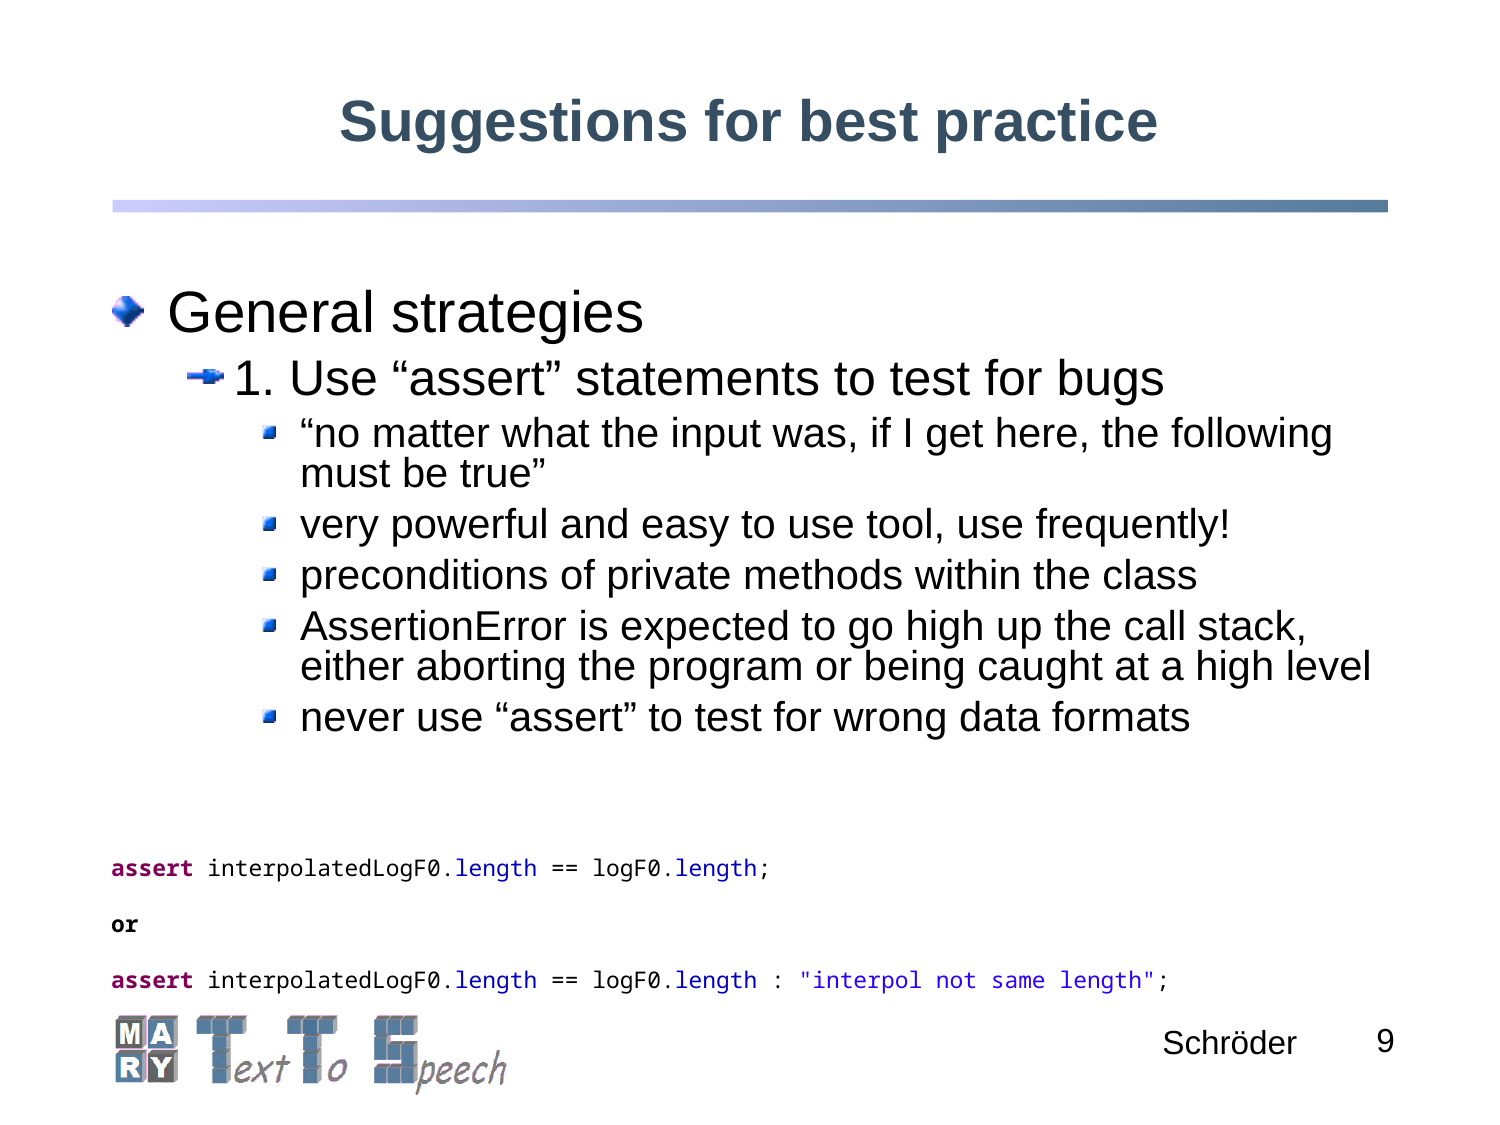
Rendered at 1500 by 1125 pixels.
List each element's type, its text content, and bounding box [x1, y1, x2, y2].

title Suggestions for best practice [112, 50, 1387, 200]
list General strategies 1. Use “assert” statements to test for bugs “no matter what the input was, if I get here, the following must be true” very powerful and easy to use tool, use frequently! preconditions of private methods within the class AssertionError is expected to go high up the call stack, either aborting the program or being caught at a high level never use “assert” to test for wrong data formats [112, 287, 1387, 1012]
text_box assert interpolatedLogF0.length == logF0.length; or assert interpolatedLogF0.length == logF0.length : "interpol not same length"; [96, 846, 1350, 994]
picture [112, 1012, 507, 1096]
